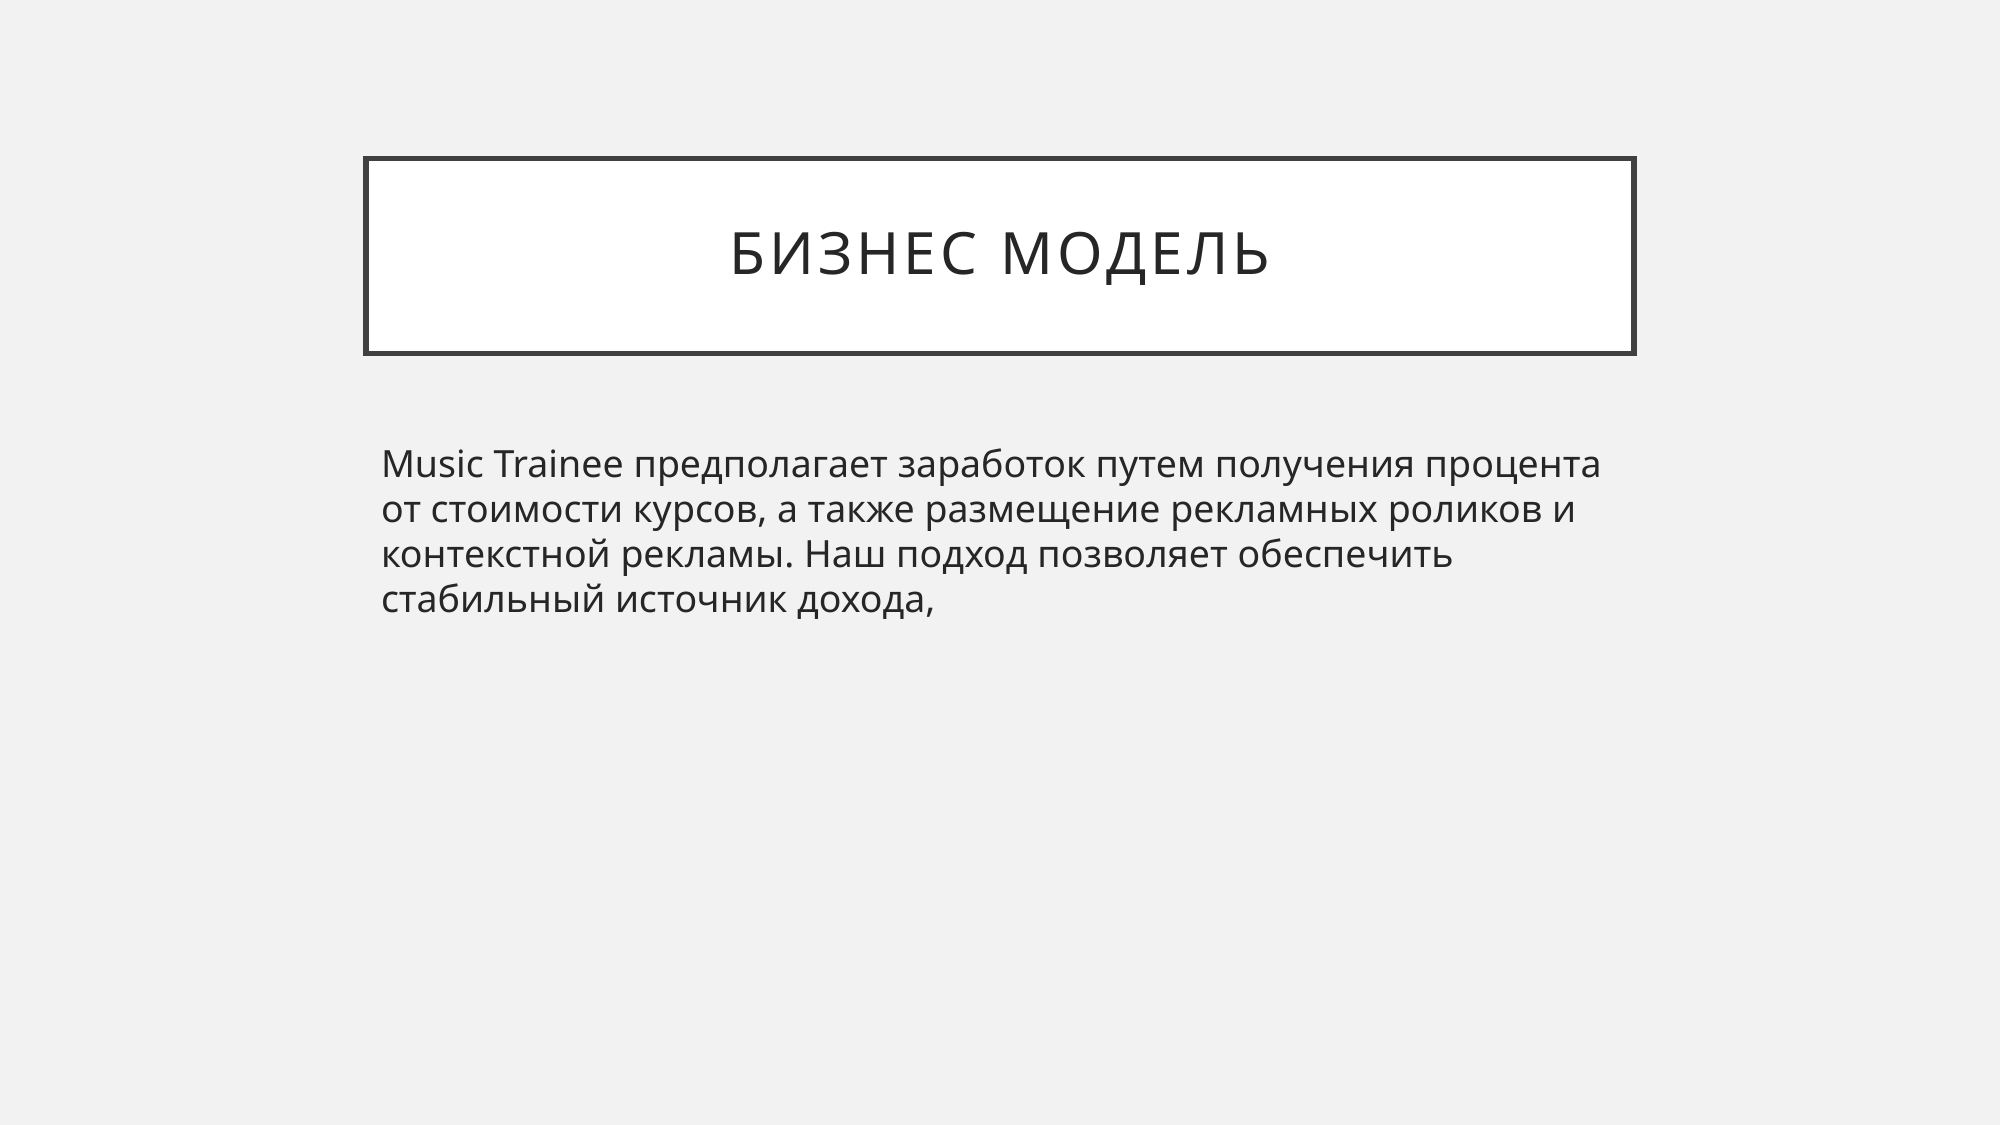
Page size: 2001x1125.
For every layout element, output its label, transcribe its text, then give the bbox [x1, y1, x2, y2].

list Music Trainee предполагает заработок путем получения процента от стоимости курсов, а также размещение рекламных роликов и контекстной рекламы. Наш подход позволяет обеспечить стабильный источник дохода, [366, 432, 1634, 942]
title Бизнес модель [366, 158, 1634, 354]
